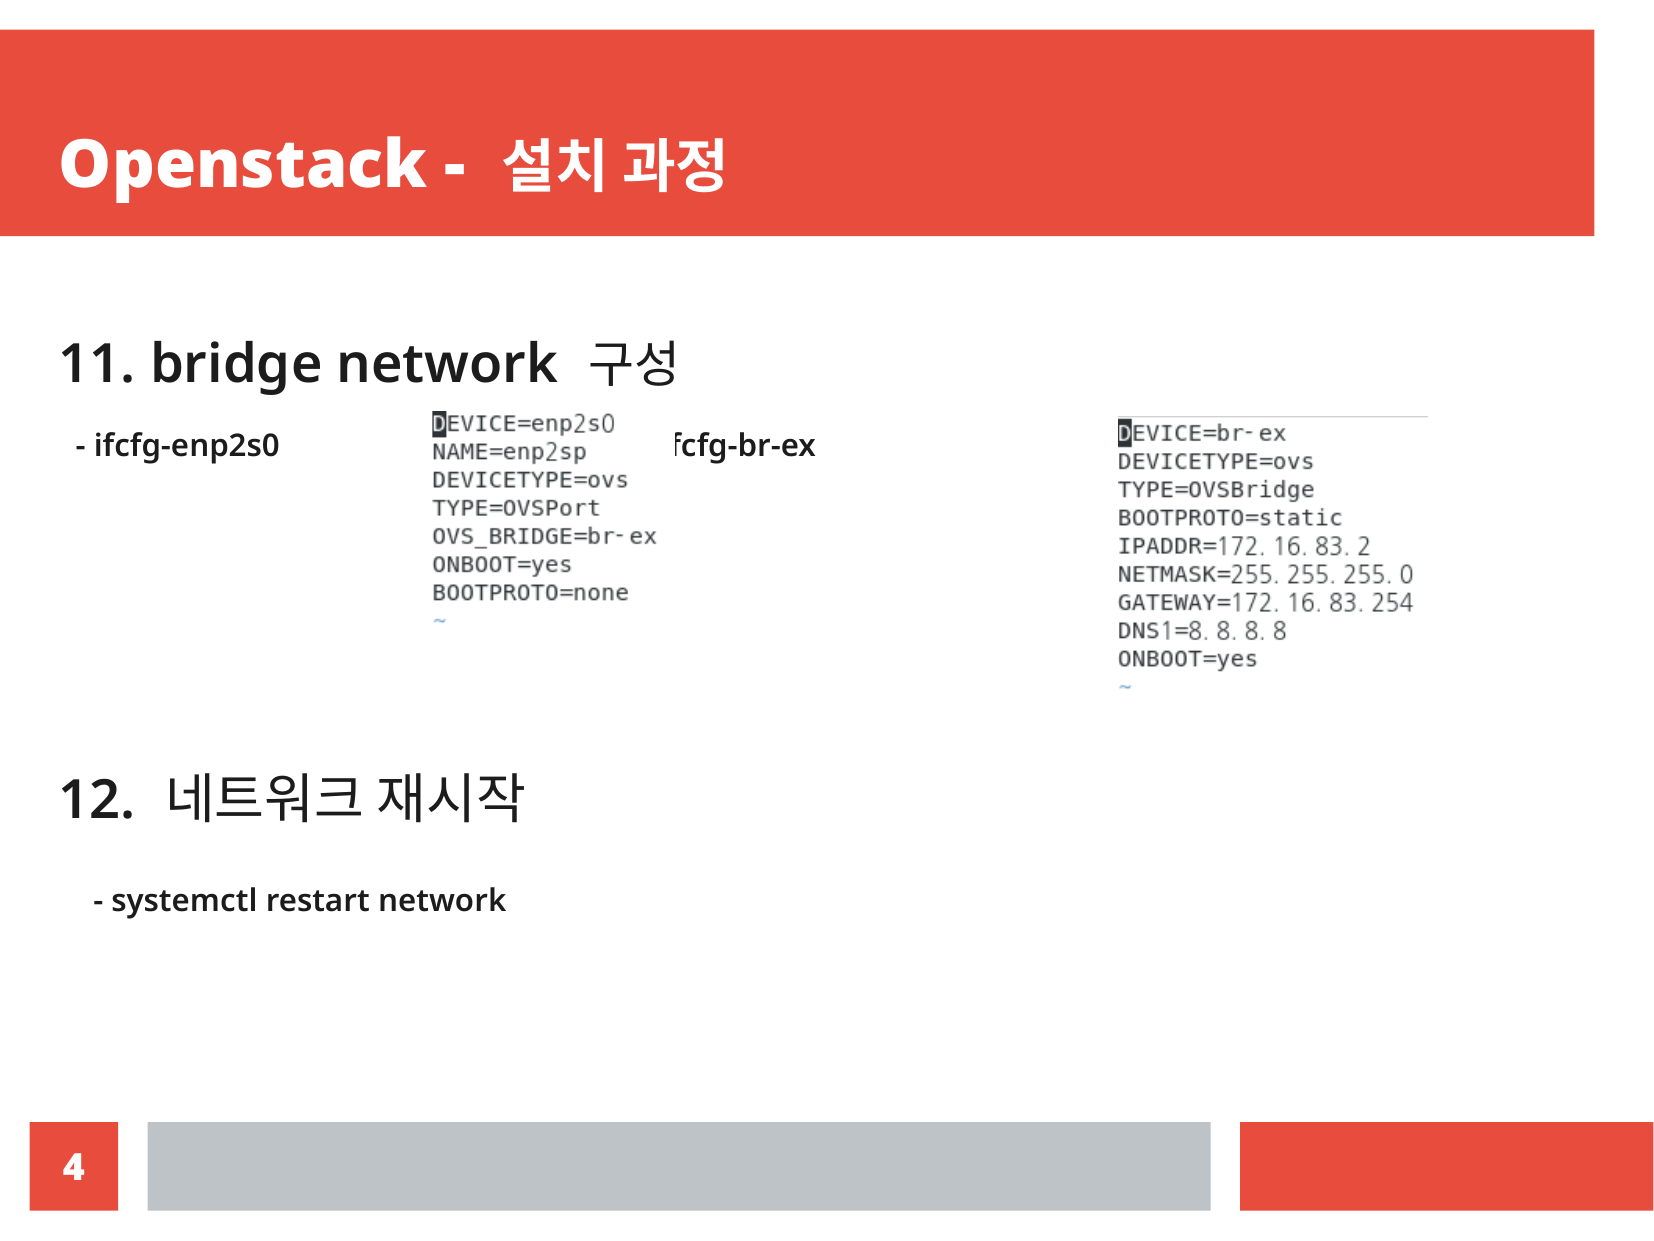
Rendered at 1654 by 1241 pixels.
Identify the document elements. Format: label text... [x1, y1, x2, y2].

picture [431, 411, 675, 625]
list 11. bridge network 구성 - ifcfg-enp2s0 - ifcfg-br-ex 12. 네트워크 재시작 - systemctl restart network [59, 324, 1565, 1093]
title Openstack - 설치 과정 [59, 59, 1595, 207]
picture [1118, 416, 1428, 709]
